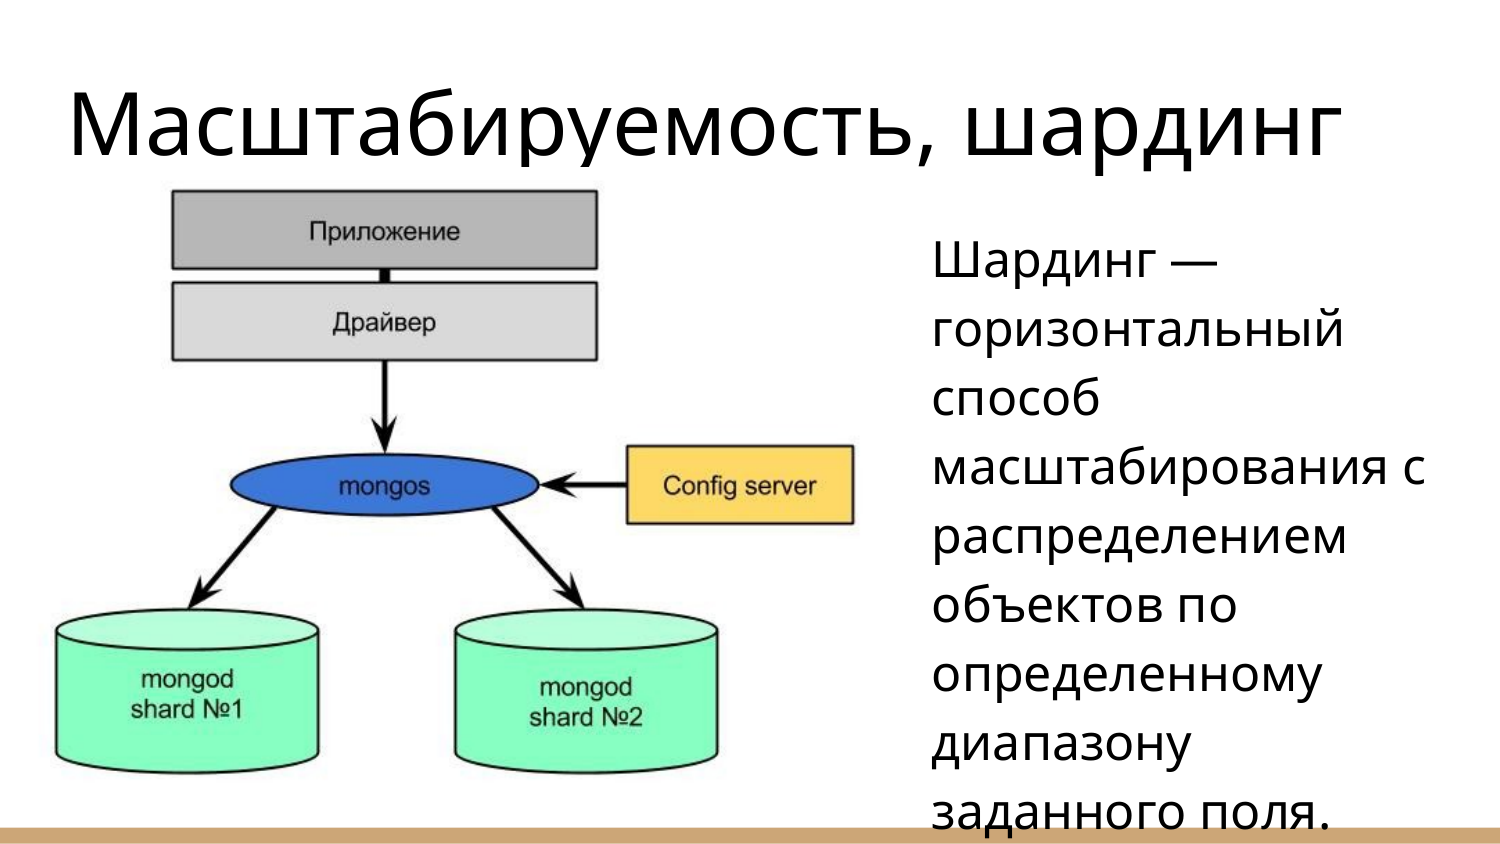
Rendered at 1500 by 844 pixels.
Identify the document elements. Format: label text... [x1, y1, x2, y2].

list Шардинг — горизонтальный способ масштабирования с распределением объектов по определенному диапазону заданного поля. [916, 203, 1474, 803]
picture [13, 167, 879, 789]
title Масштабируемость, шардинг [51, 51, 1449, 189]
